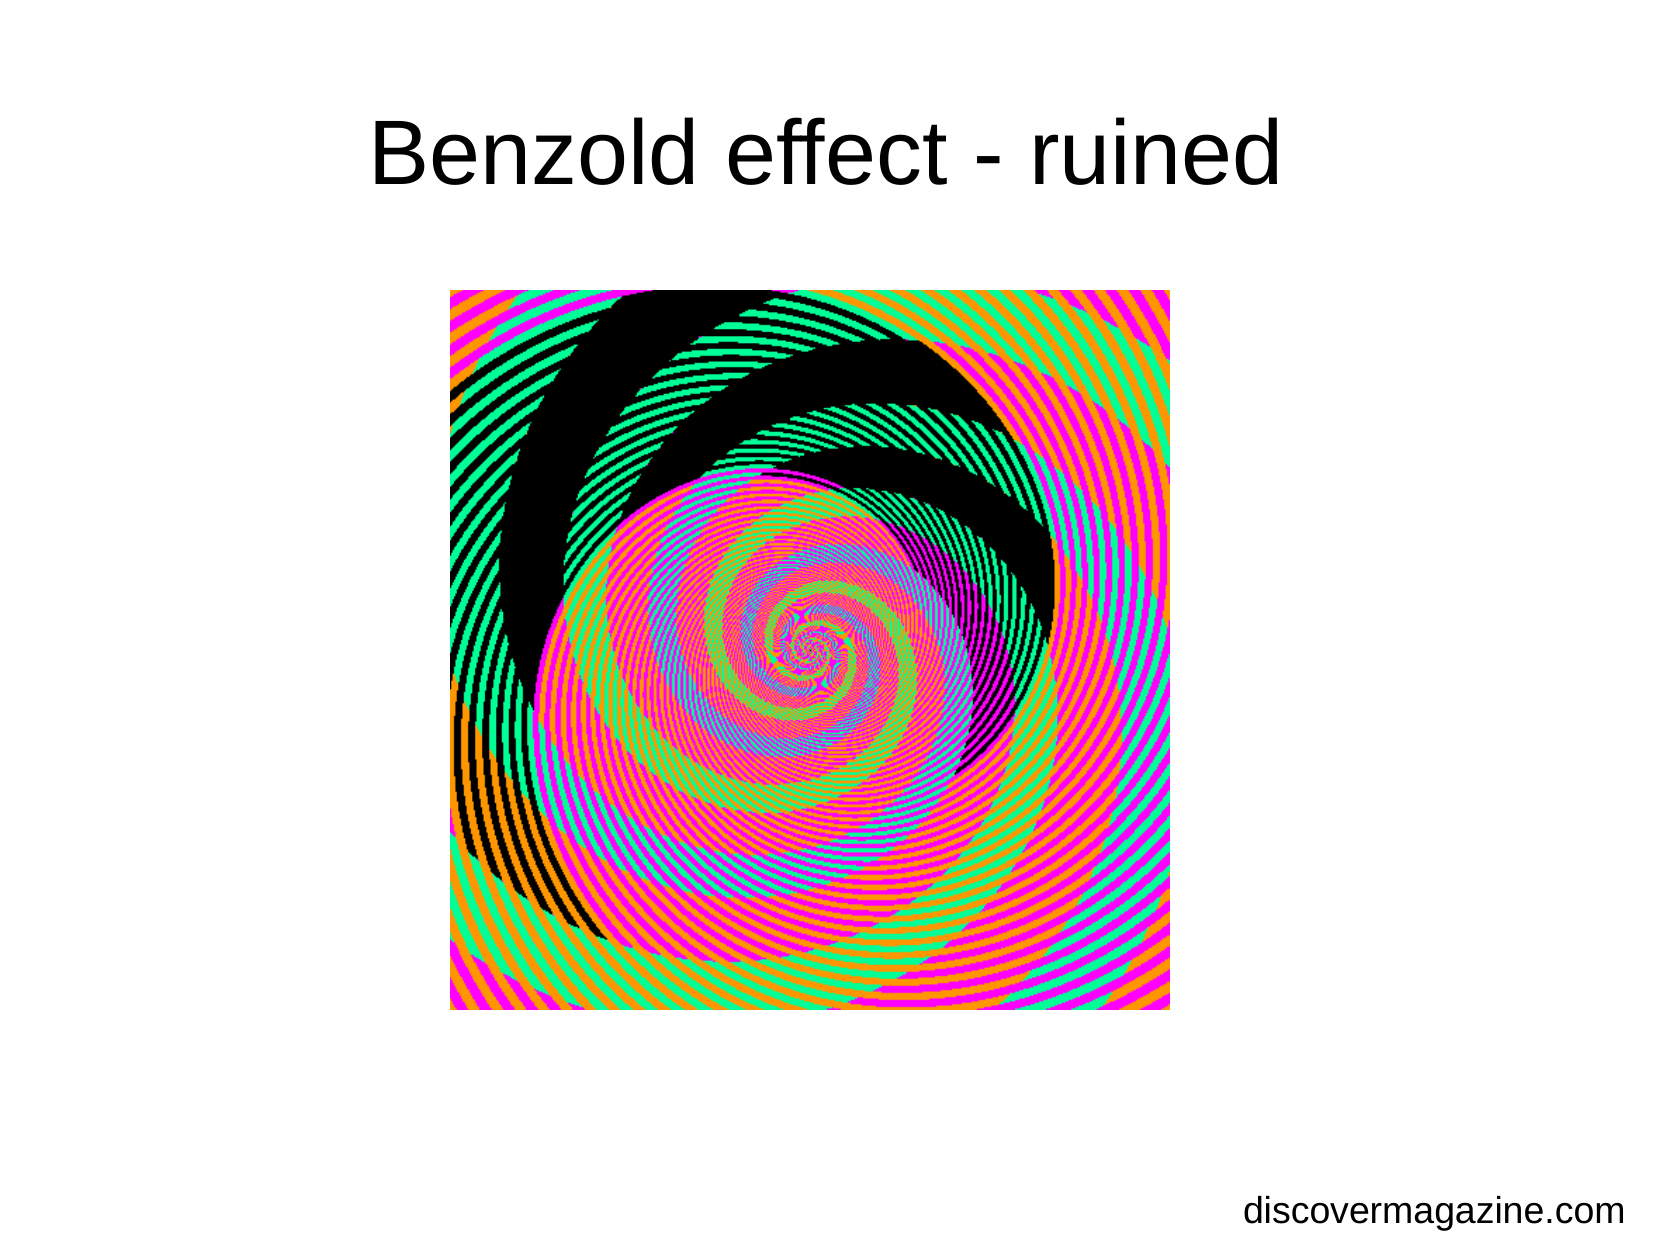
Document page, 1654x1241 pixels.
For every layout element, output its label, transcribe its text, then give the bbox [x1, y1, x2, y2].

title Benzold effect - ruined [82, 49, 1571, 257]
picture [450, 290, 1170, 1010]
text_box discovermagazine.com [1228, 1181, 1641, 1241]
